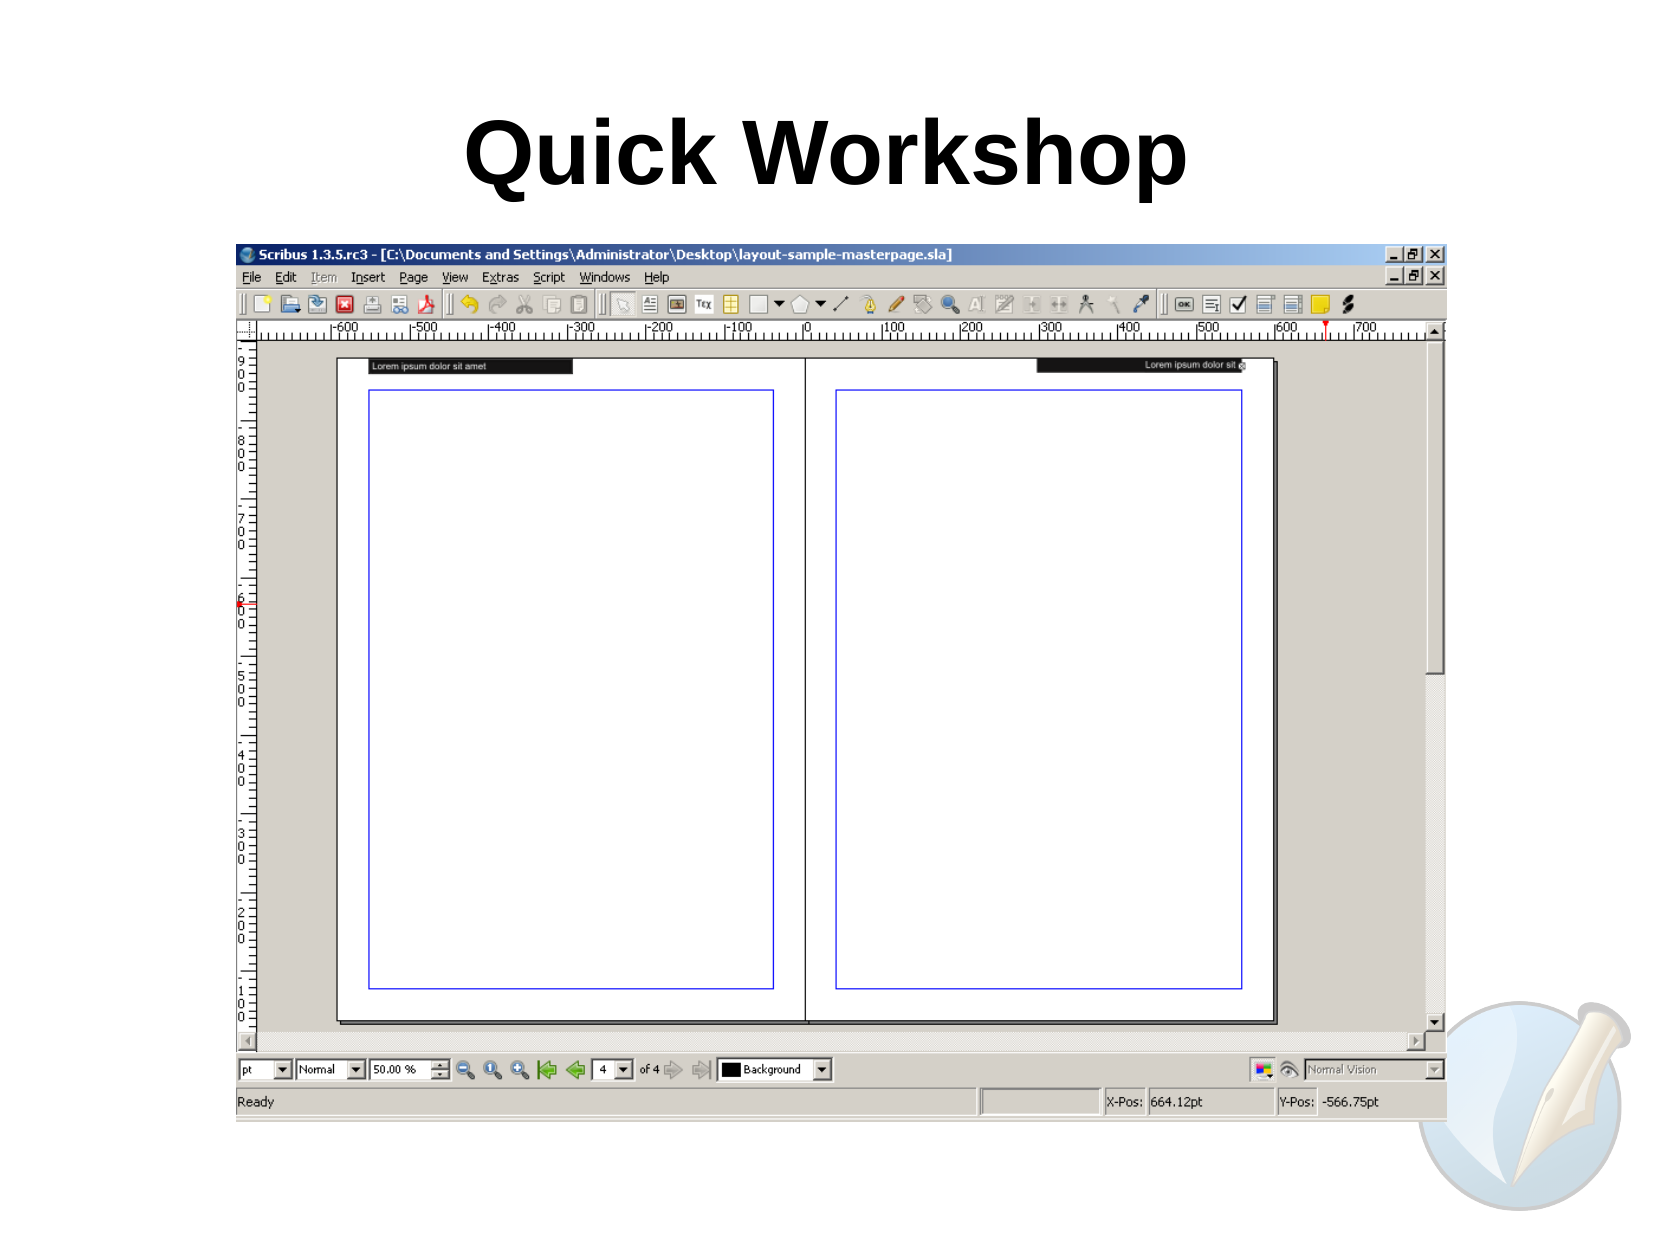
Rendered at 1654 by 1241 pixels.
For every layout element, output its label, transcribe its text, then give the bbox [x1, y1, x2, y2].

title Quick Workshop [82, 56, 1571, 250]
picture [236, 244, 1447, 1123]
